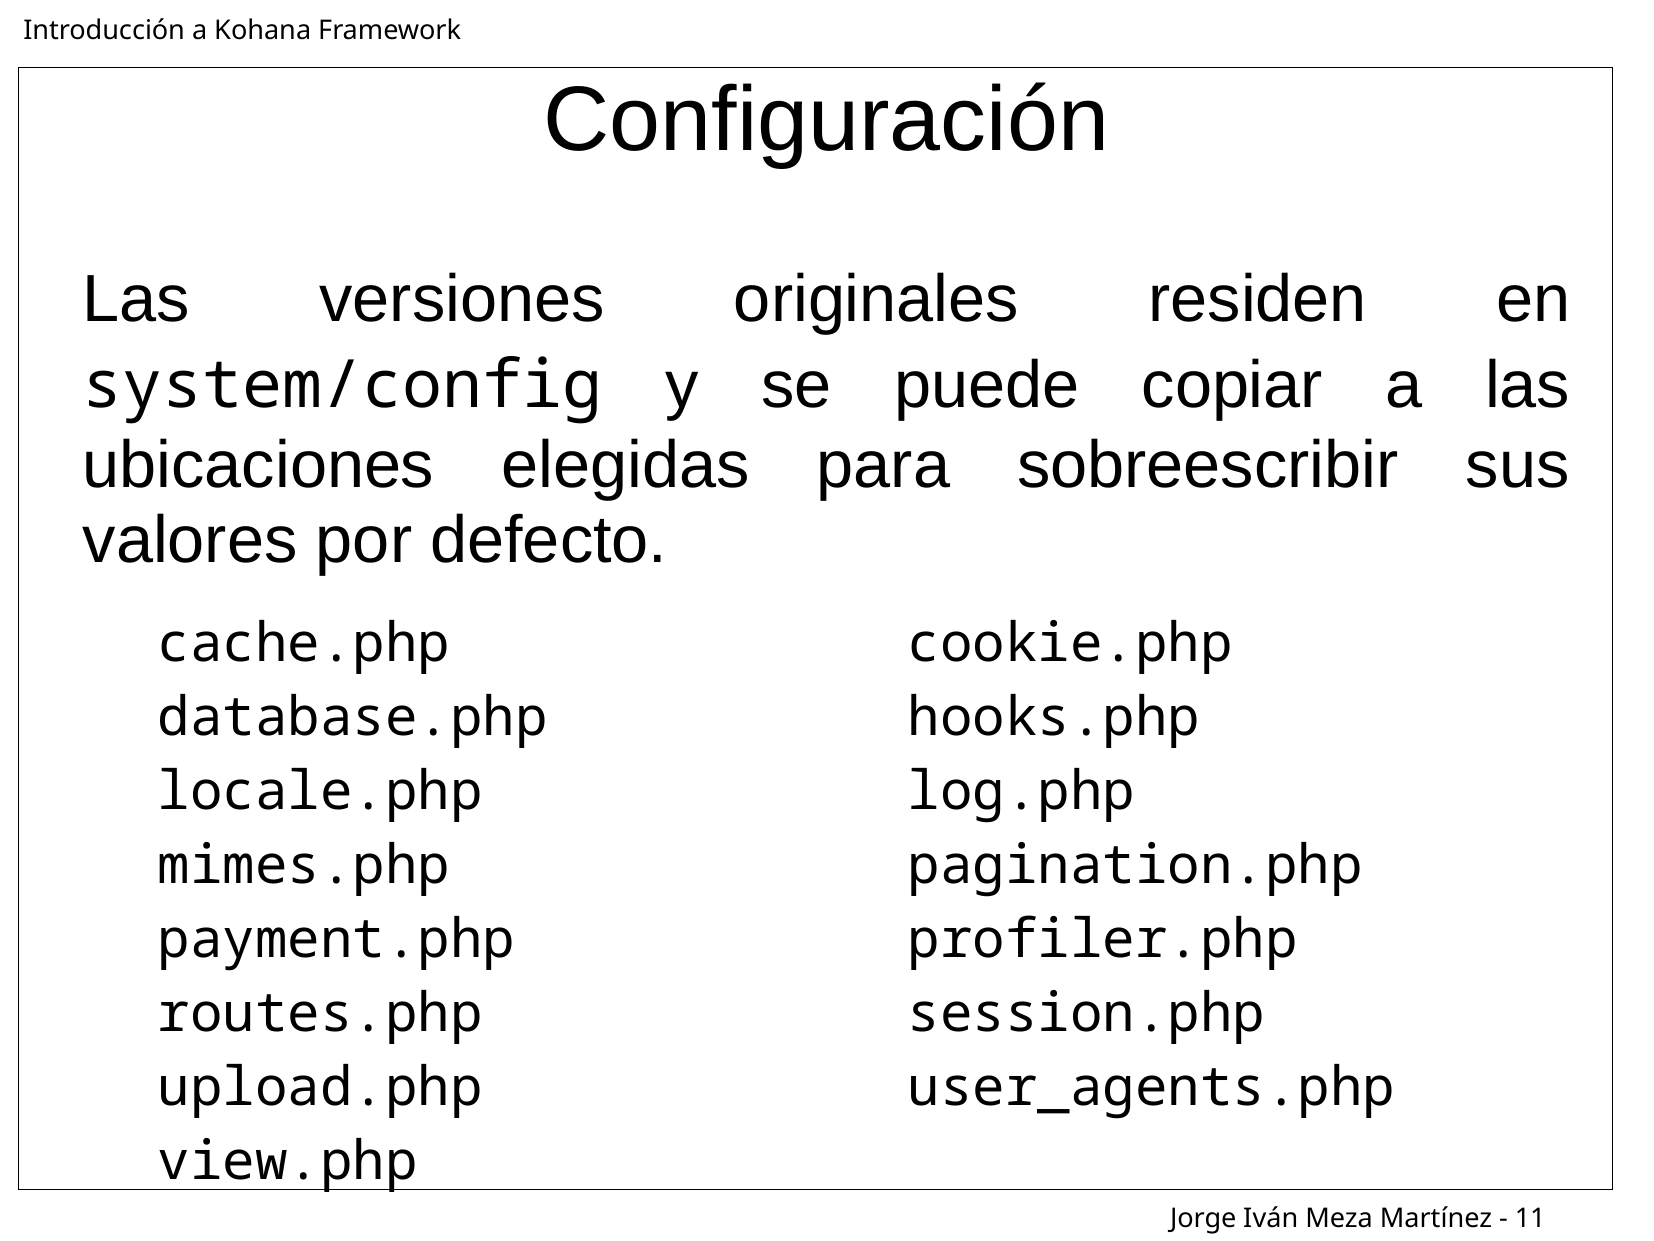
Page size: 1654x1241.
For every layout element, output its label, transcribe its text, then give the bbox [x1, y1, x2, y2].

title Configuración [82, 56, 1571, 181]
text_box cache.php cookie.php database.php hooks.php locale.php log.php mimes.php pagination.php payment.php profiler.php routes.php session.php upload.php user_agents.php view.php [82, 636, 1571, 1163]
subtitle Las versiones originales residen en system/config y se puede copiar a las ubicaciones elegidas para sobreescribir sus valores por defecto. [82, 252, 1571, 586]
